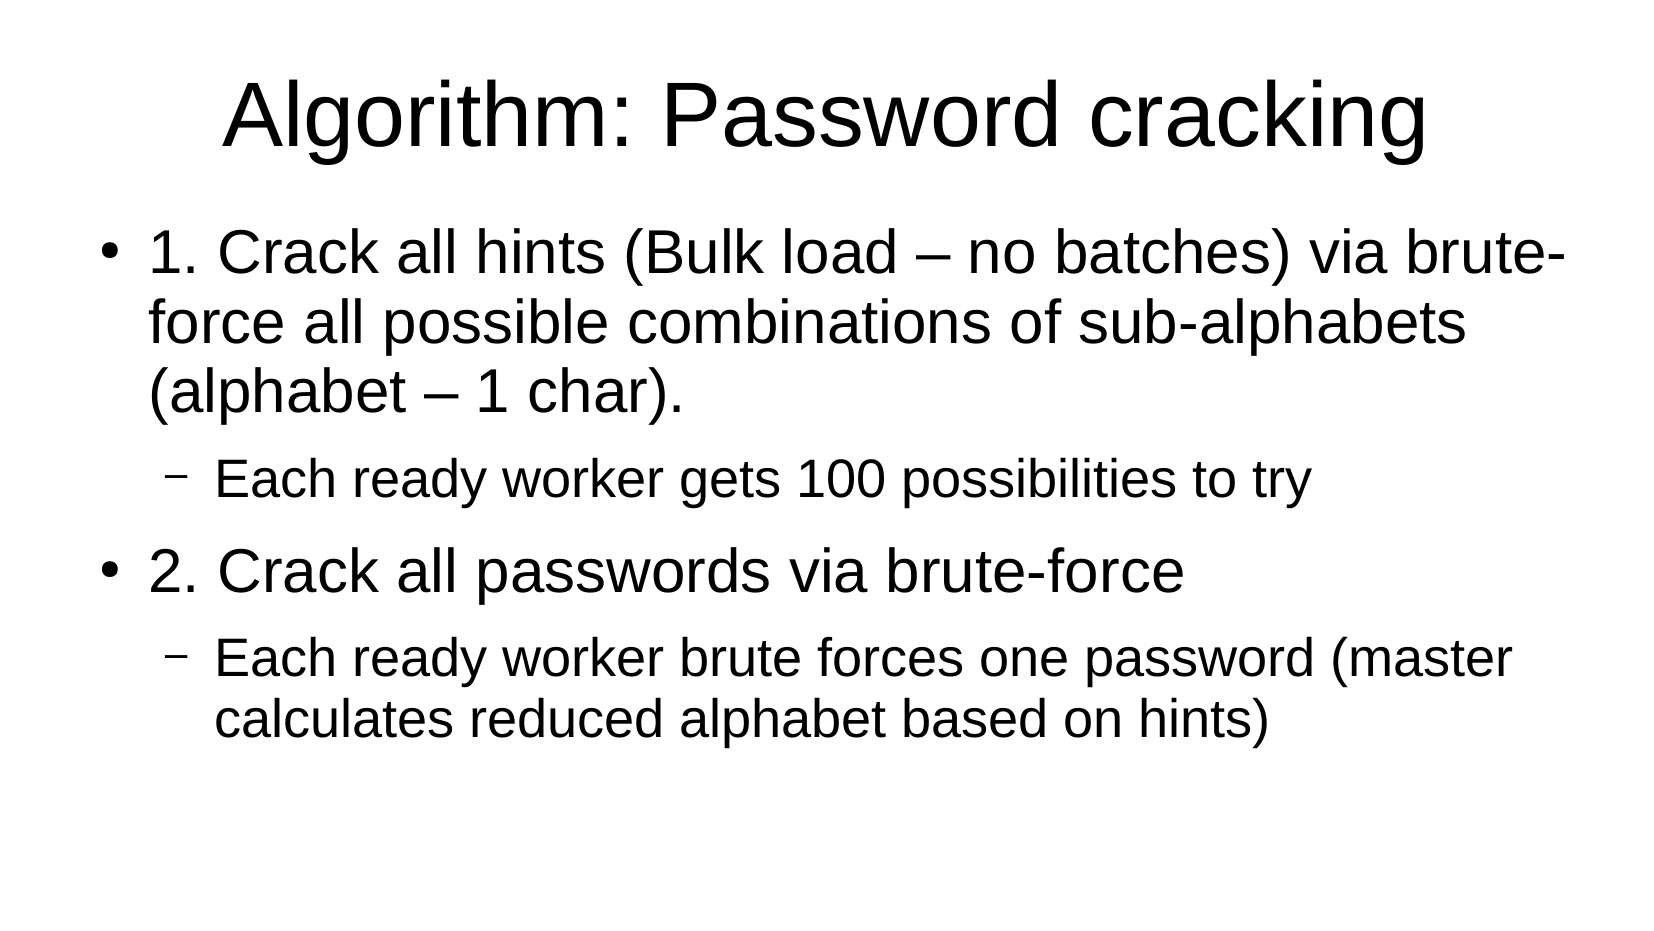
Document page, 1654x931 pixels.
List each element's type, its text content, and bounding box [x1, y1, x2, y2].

list 1. Crack all hints (Bulk load – no batches) via brute-force all possible combinations of sub-alphabets (alphabet – 1 char). Each ready worker gets 100 possibilities to try 2. Crack all passwords via brute-force Each ready worker brute forces one password (master calculates reduced alphabet based on hints) [82, 217, 1571, 758]
title Algorithm: Password cracking [82, 37, 1571, 193]
